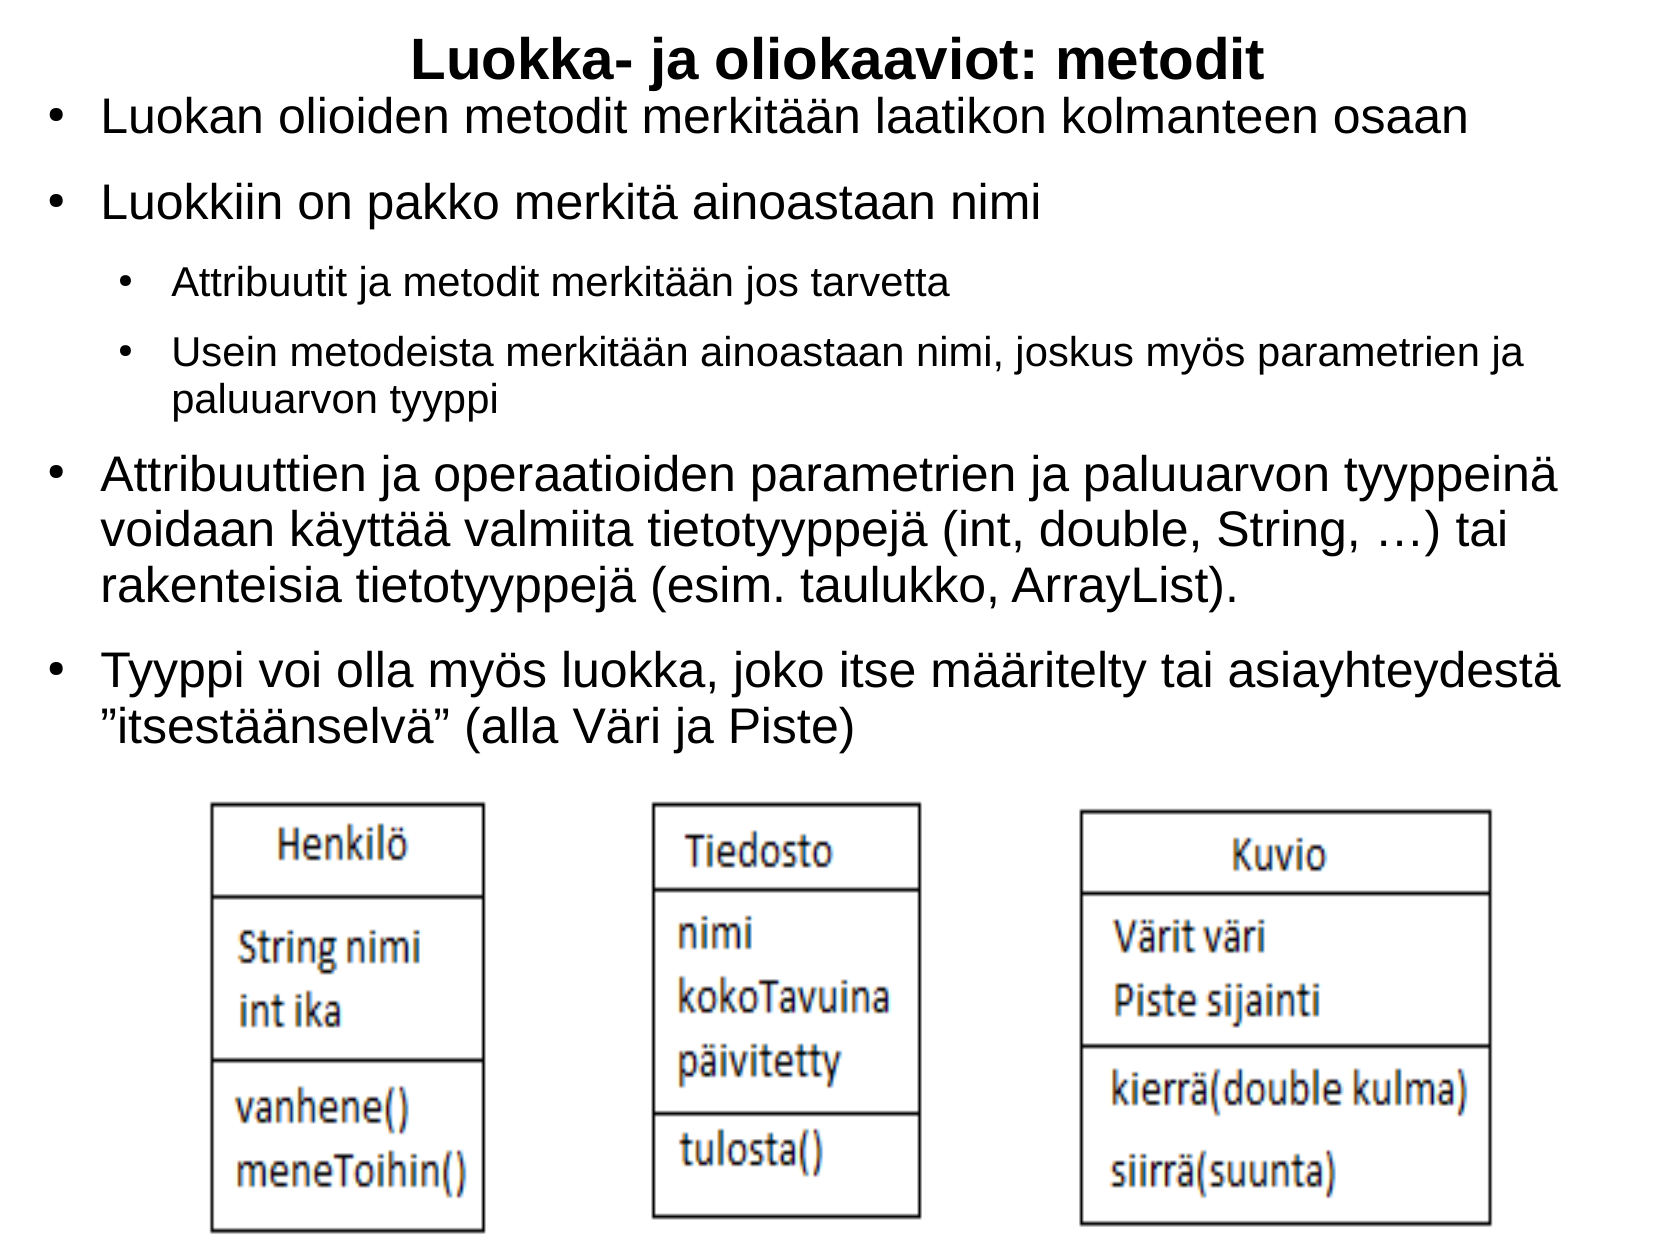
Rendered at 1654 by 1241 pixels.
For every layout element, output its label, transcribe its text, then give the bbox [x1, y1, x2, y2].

list Luokan olioiden metodit merkitään laatikon kolmanteen osaan Luokkiin on pakko merkitä ainoastaan nimi Attribuutit ja metodit merkitään jos tarvetta Usein metodeista merkitään ainoastaan nimi, joskus myös parametrien ja paluuarvon tyyppi Attribuuttien ja operaatioiden parametrien ja paluuarvon tyyppeinä voidaan käyttää valmiita tietotyyppejä (int, double, String, …) tai rakenteisia tietotyyppejä (esim. taulukko, ArrayList). Tyyppi voi olla myös luokka, joko itse määritelty tai asiayhteydestä ”itsestäänselvä” (alla Väri ja Piste) [29, 88, 1625, 868]
title Luokka- ja oliokaaviot: metodit [82, 26, 1595, 88]
picture [206, 797, 1506, 1241]
